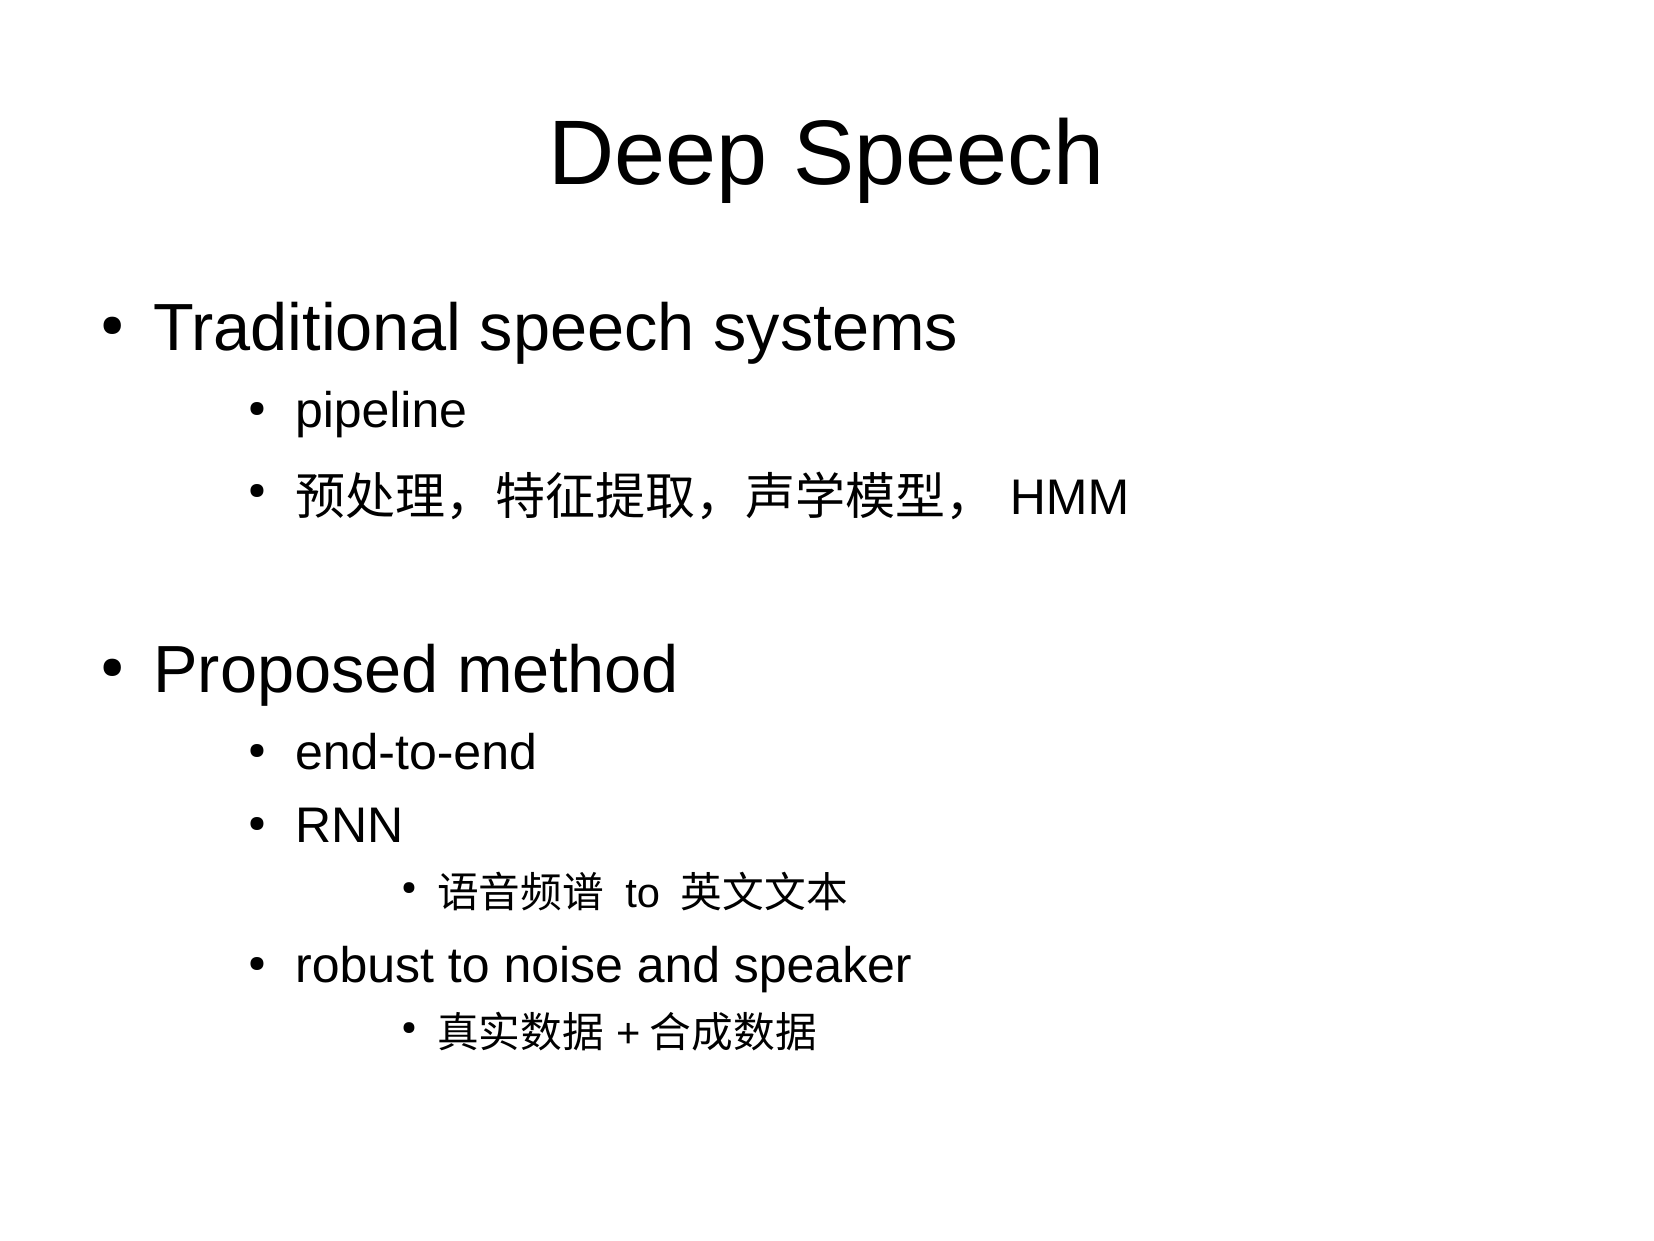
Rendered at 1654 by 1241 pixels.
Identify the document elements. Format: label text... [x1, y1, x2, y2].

list Traditional speech systems pipeline 预处理，特征提取，声学模型，HMM Proposed method end-to-end RNN 语音频谱 to 英文文本 robust to noise and speaker 真实数据+合成数据 [82, 290, 1571, 1126]
title Deep Speech [82, 49, 1571, 257]
